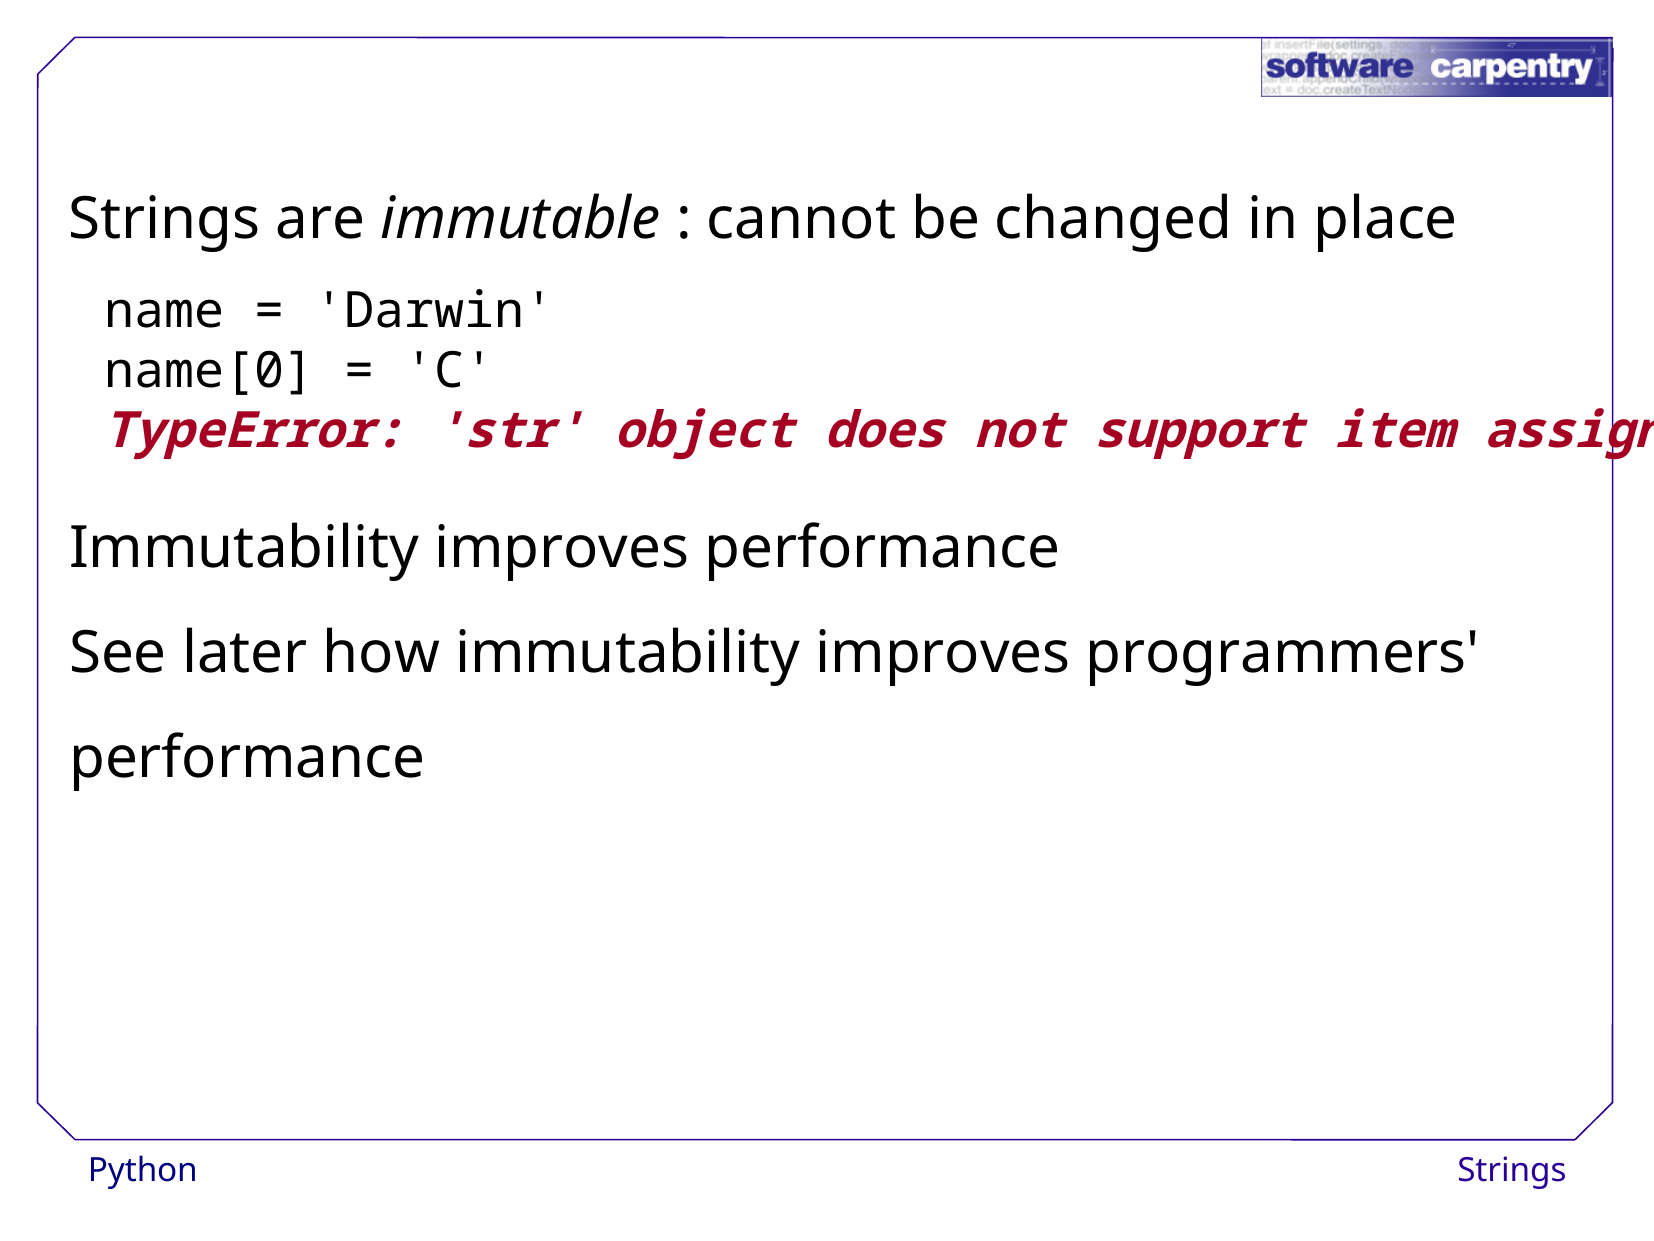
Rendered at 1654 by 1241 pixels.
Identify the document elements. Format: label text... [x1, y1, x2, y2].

text_box Strings are immutable : cannot be changed in place [53, 138, 1623, 259]
text_box Immutability improves performance See later how immutability improves programmers' performance [54, 466, 1645, 797]
picture [1261, 39, 1613, 97]
text_box name = 'Darwin' name[0] = 'C' TypeError: 'str' object does not support item assignment [89, 270, 1593, 466]
